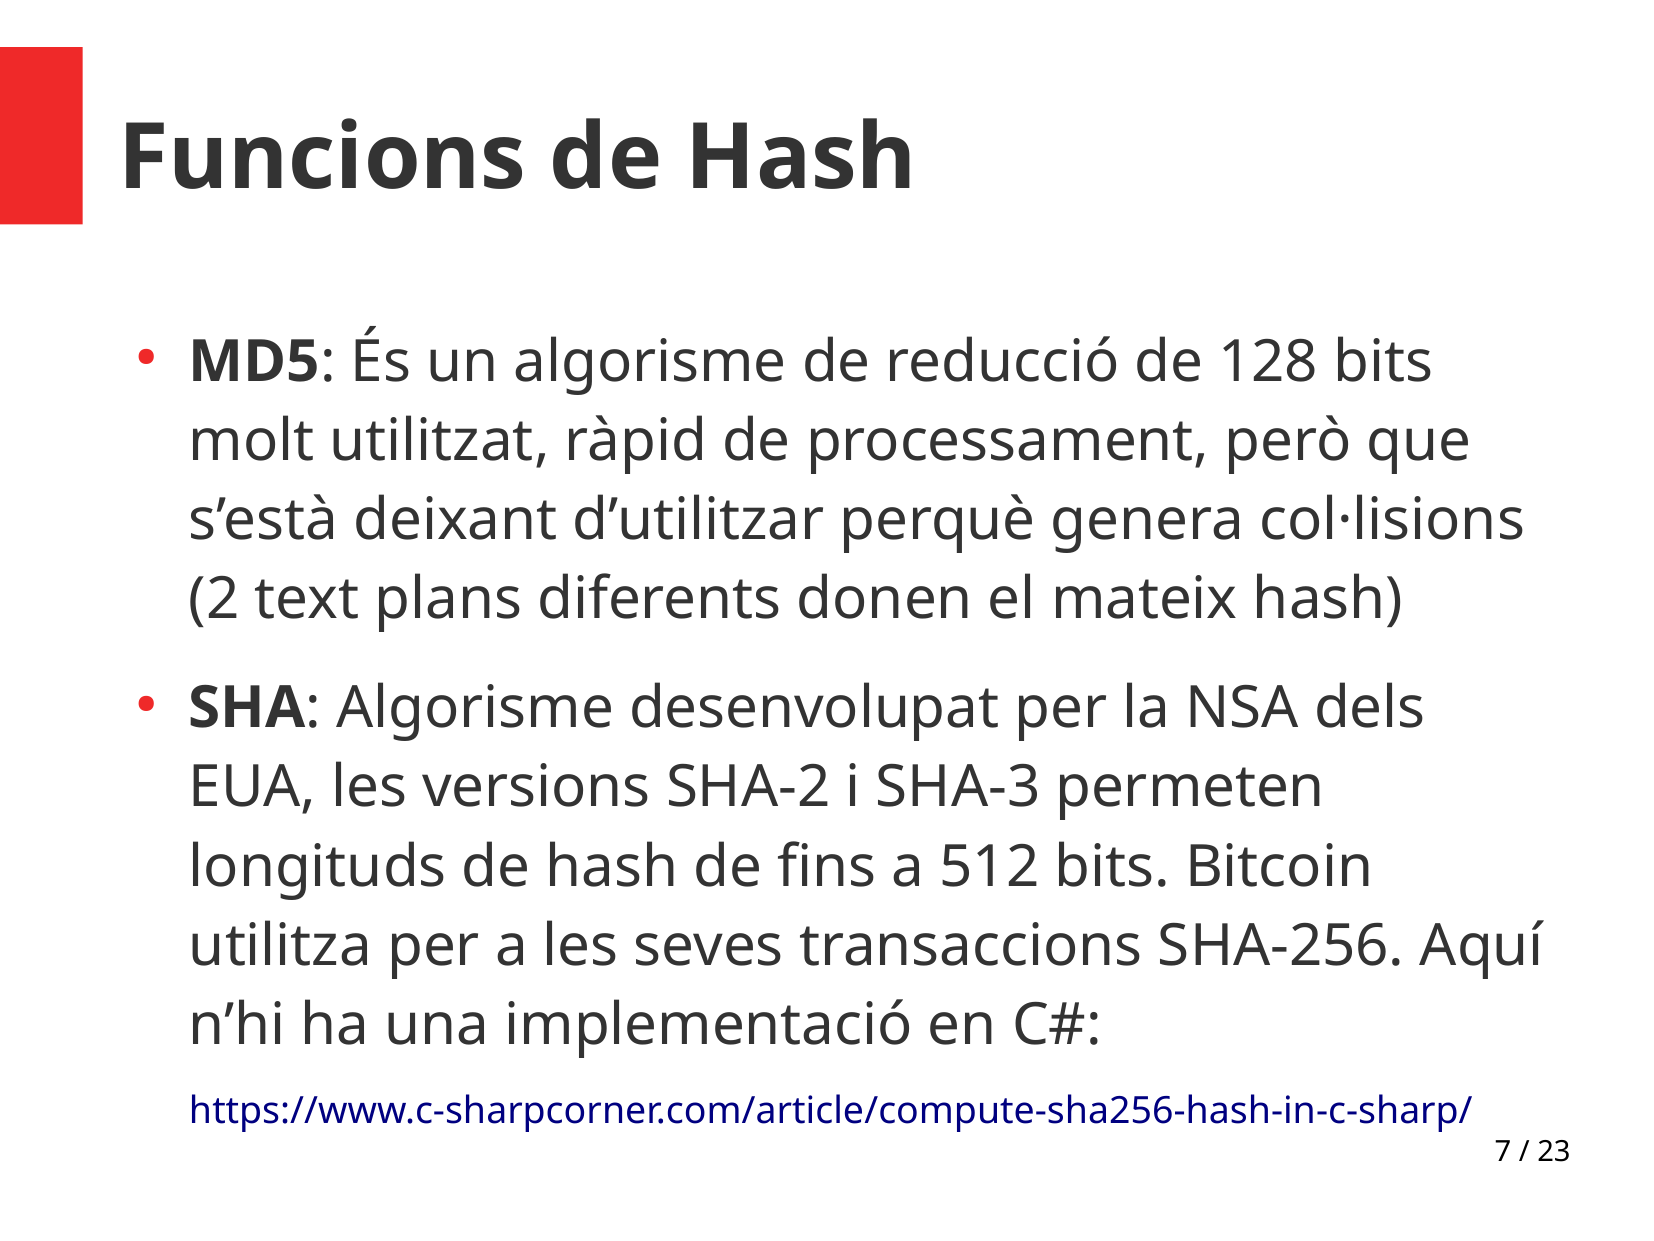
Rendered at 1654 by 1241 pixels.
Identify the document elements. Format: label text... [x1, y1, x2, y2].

title Funcions de Hash [118, 49, 1571, 257]
list MD5: És un algorisme de reducció de 128 bits molt utilitzat, ràpid de processament, però que s’està deixant d’utilitzar perquè genera col·lisions (2 text plans diferents donen el mateix hash) SHA: Algorisme desenvolupat per la NSA dels EUA, les versions SHA-2 i SHA-3 permeten longituds de hash de fins a 512 bits. Bitcoin utilitza per a les seves transaccions SHA-256. Aquí n’hi ha una implementació en C#: https://www.c-sharpcorner.com/article/compute-sha256-hash-in-c-sharp/ [118, 318, 1563, 1103]
